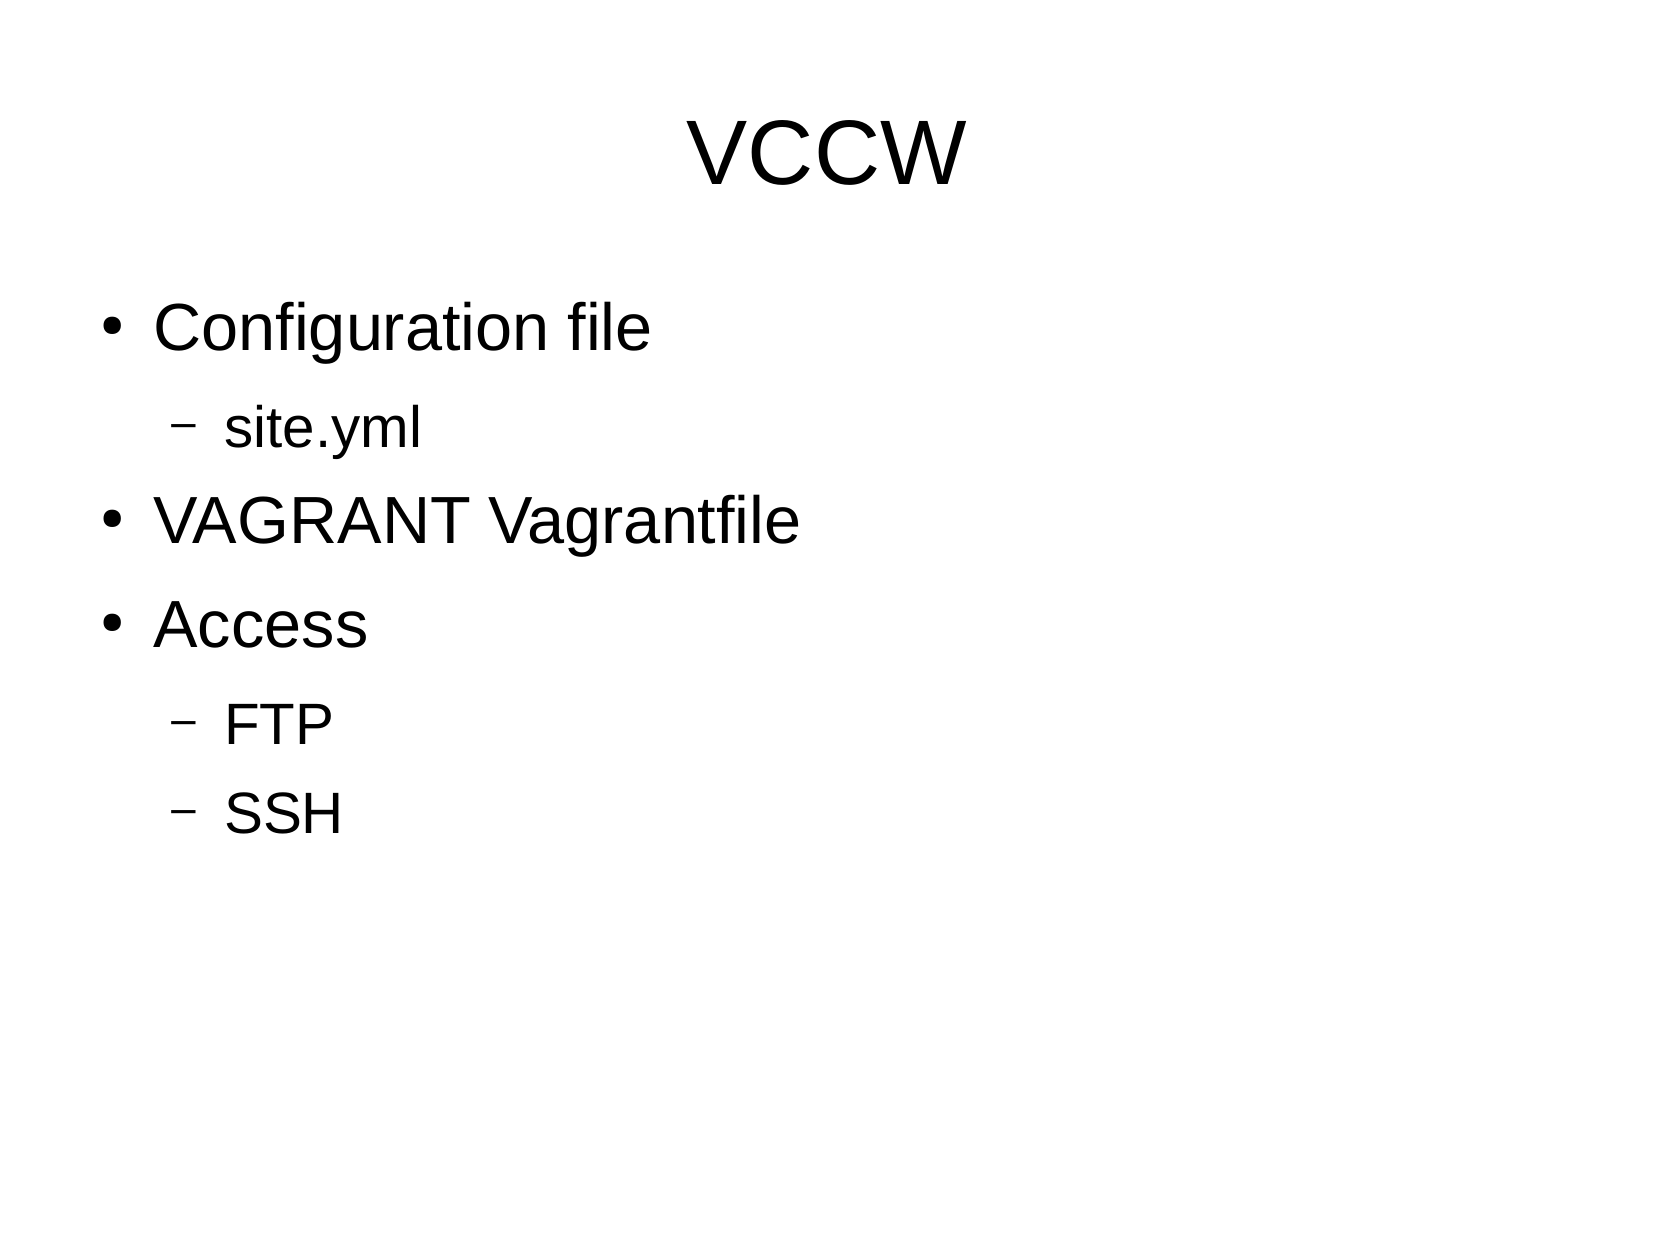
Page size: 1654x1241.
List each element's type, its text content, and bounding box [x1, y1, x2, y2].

list Configuration file site.yml VAGRANT Vagrantfile Access FTP SSH [82, 290, 1571, 1010]
title VCCW [82, 49, 1571, 257]
